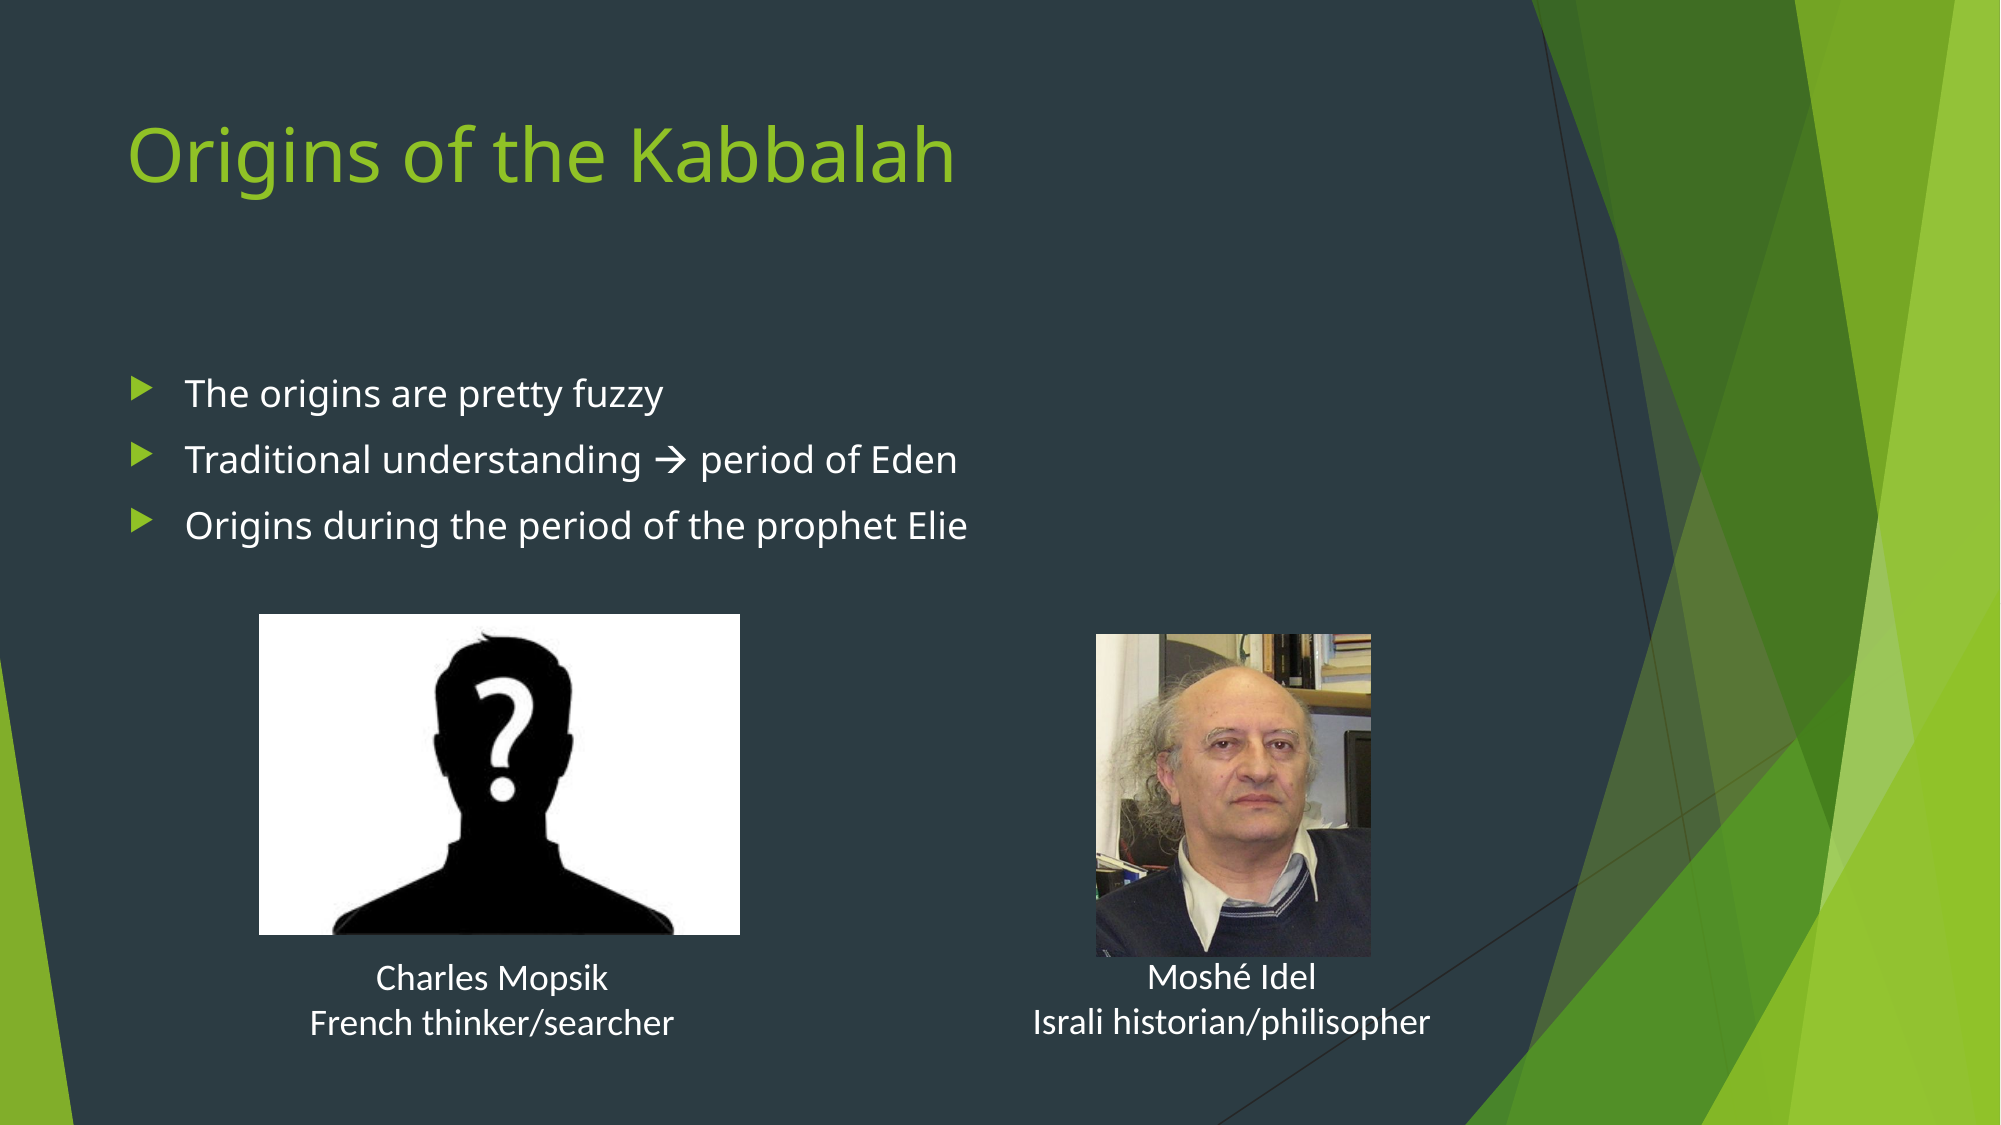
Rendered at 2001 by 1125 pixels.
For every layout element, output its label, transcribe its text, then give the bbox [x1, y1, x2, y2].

picture [1096, 634, 1371, 944]
text_box Moshé Idel Israli historian/philisopher [992, 944, 1472, 1051]
title Origins of the Kabbalah [111, 99, 1522, 317]
picture [259, 614, 740, 935]
text_box Charles Mopsik French thinker/searcher [252, 945, 733, 1052]
list The origins are pretty fuzzy Traditional understanding  period of Eden Origins during the period of the prophet Elie [113, 362, 1524, 1125]
